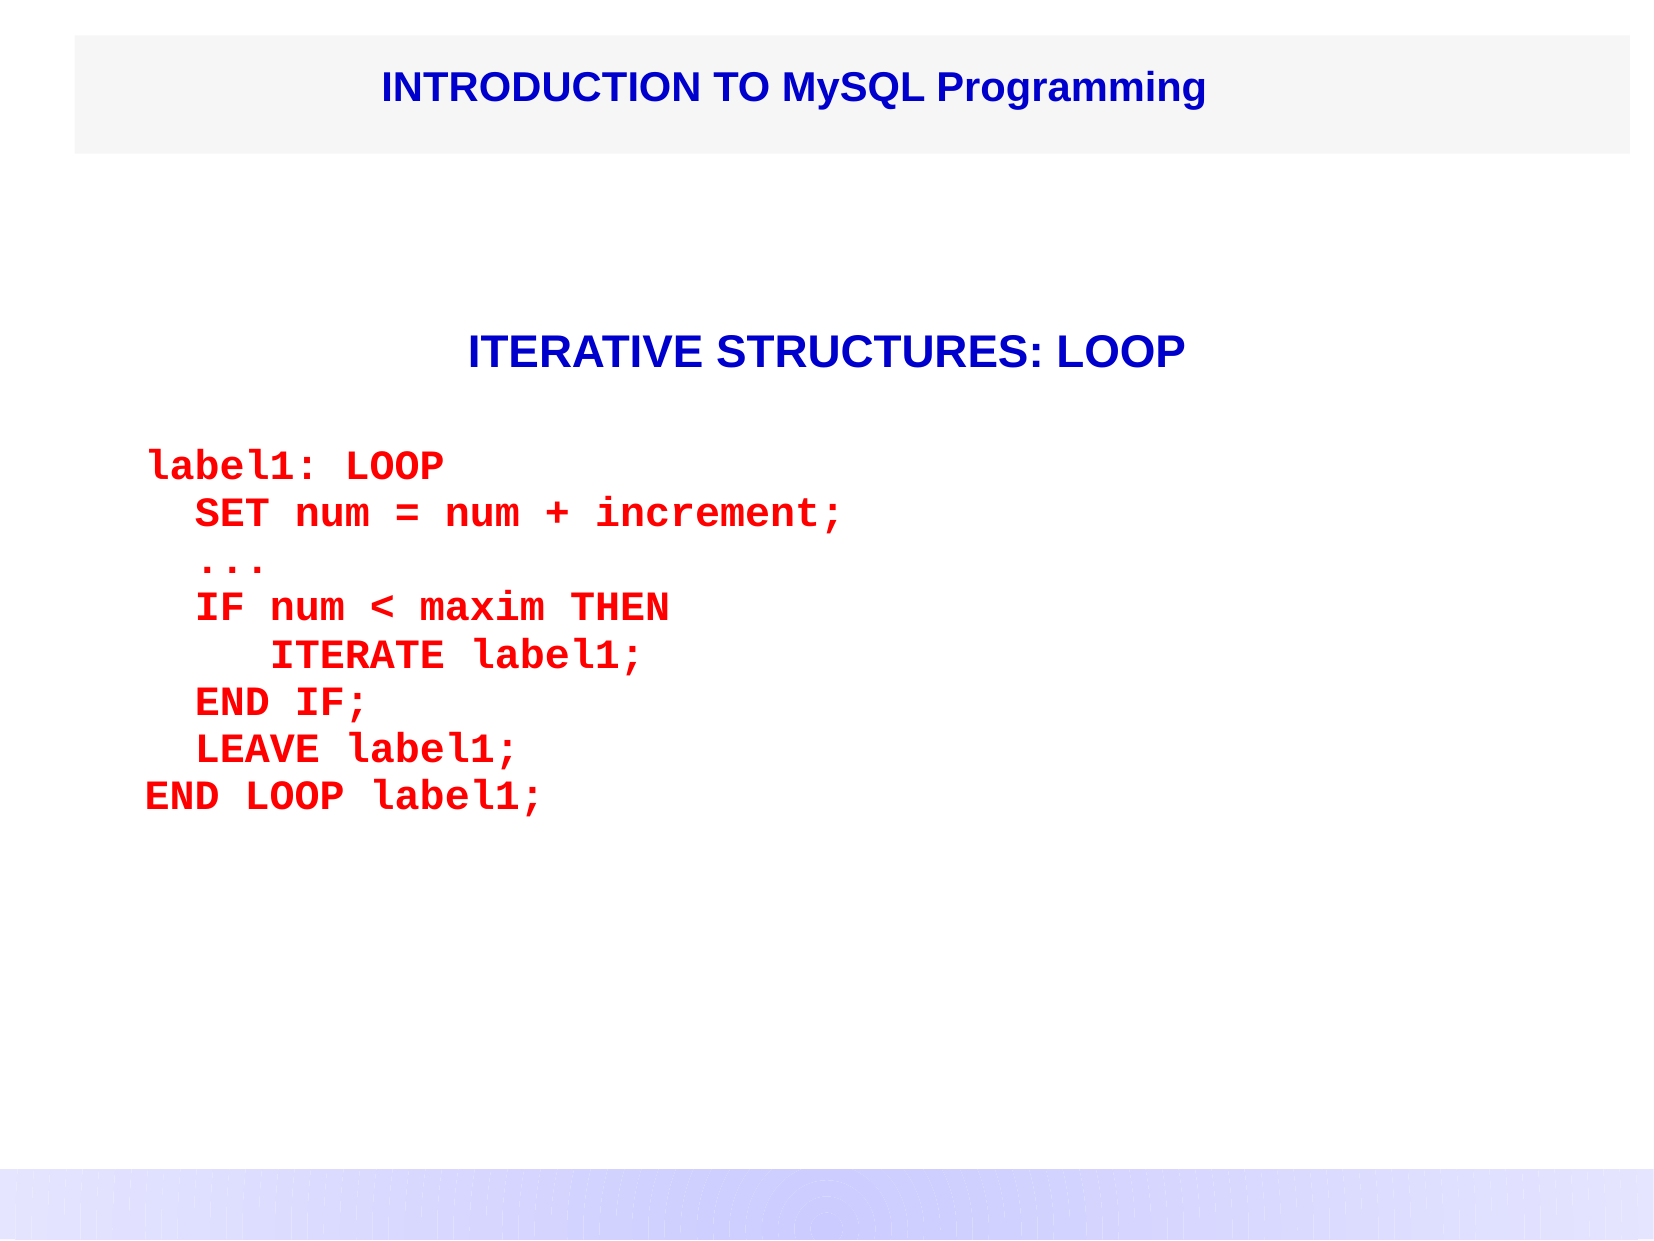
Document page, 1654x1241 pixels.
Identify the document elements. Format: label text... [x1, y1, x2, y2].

text_box [0, 304, 1654, 1221]
text_box INTRODUCTION TO MySQL Programming [366, 56, 1223, 119]
text_box ITERATIVE STRUCTURES: LOOP [129, 318, 1512, 437]
text_box label1: LOOP SET num = num + increment; ... IF num < maxim THEN ITERATE label1; END IF; LEAVE label1; END LOOP label1; [129, 437, 1607, 872]
text_box [74, 35, 1630, 154]
